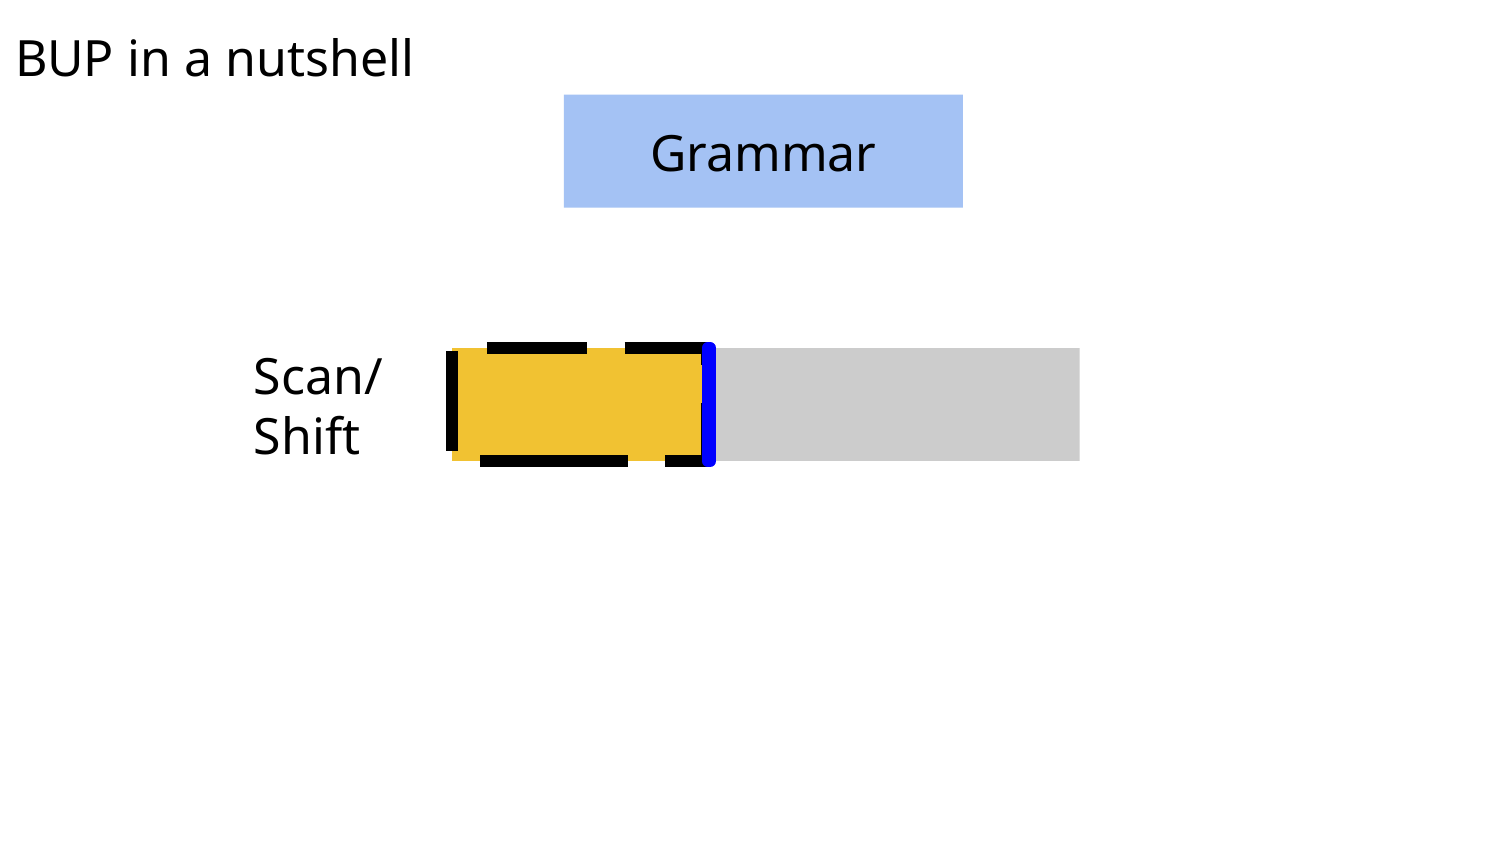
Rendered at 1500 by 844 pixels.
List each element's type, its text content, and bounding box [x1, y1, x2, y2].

text_box [452, 348, 702, 461]
text_box Grammar [563, 94, 963, 208]
text_box [716, 348, 1080, 461]
text_box BUP in a nutshell [0, 0, 564, 113]
text_box Scan/ Shift [238, 348, 417, 461]
